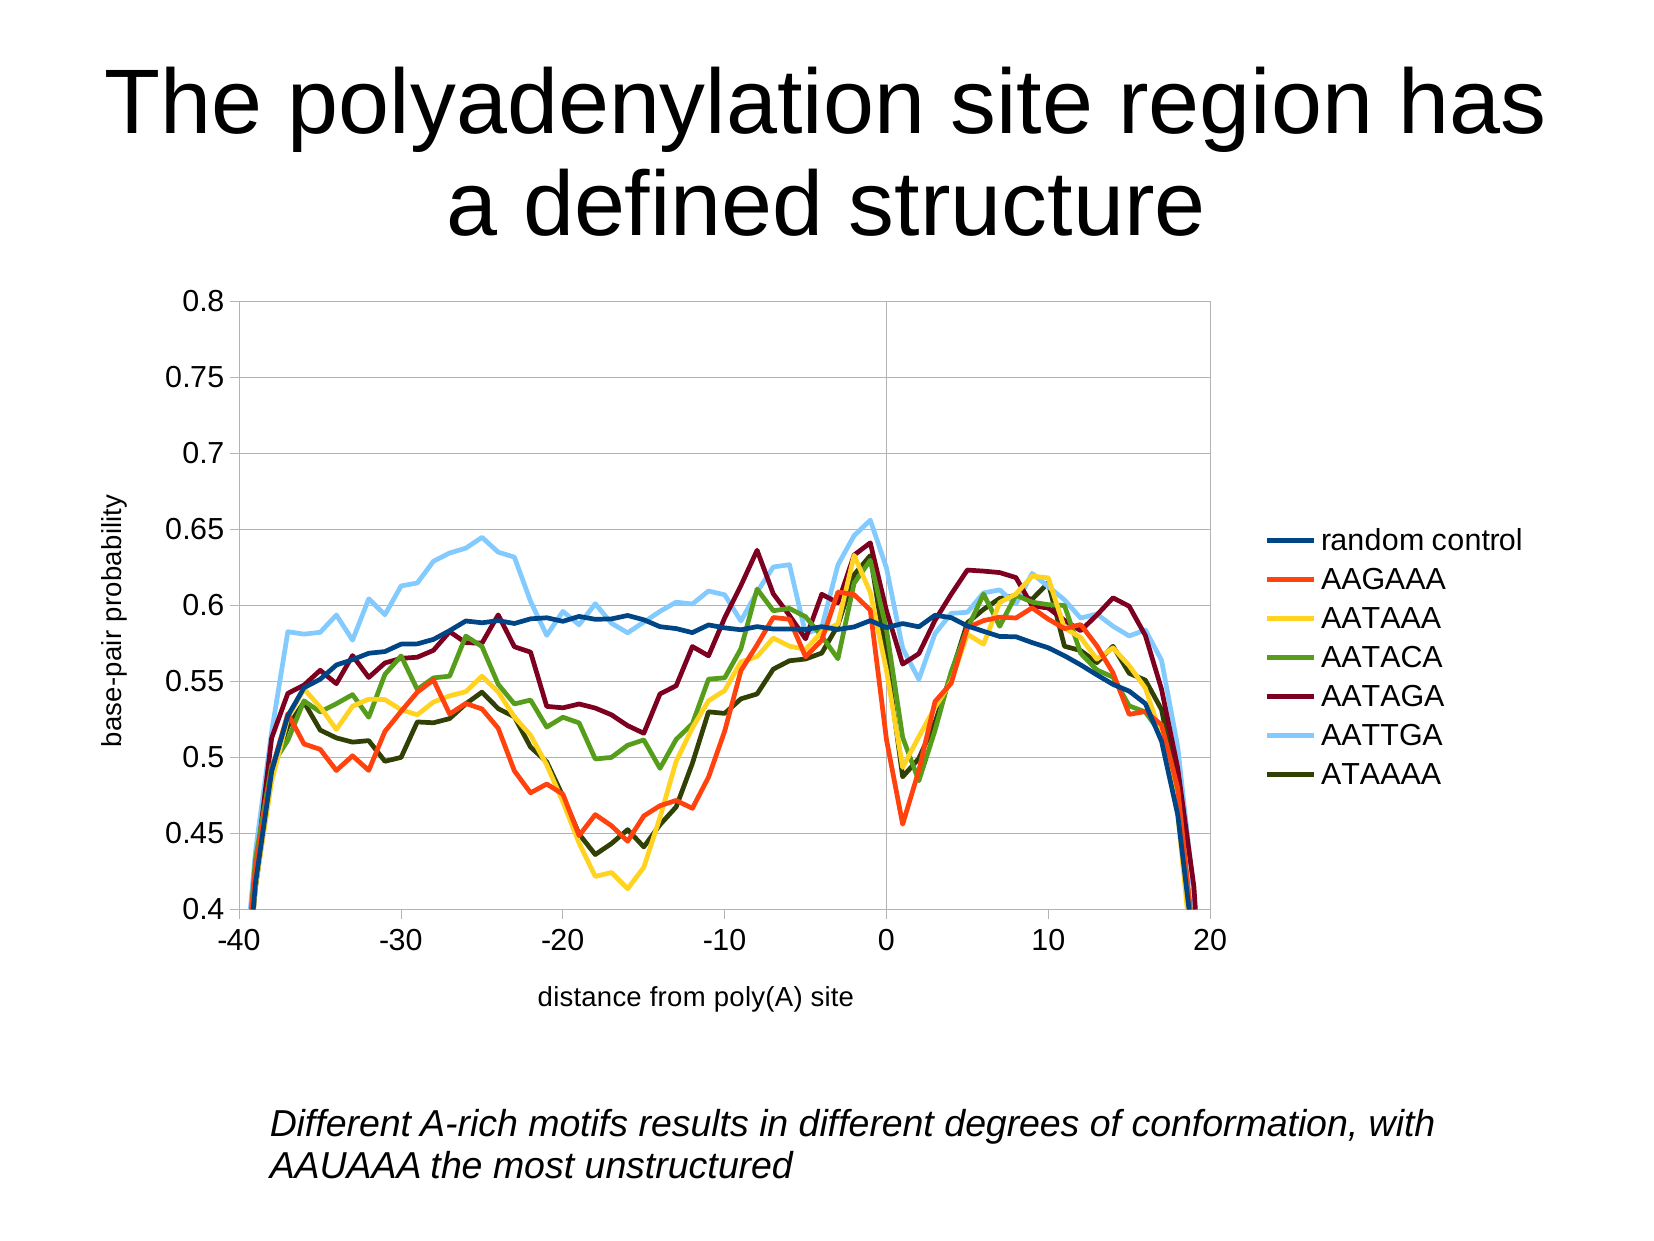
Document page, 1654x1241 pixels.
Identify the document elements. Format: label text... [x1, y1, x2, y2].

chart [61, 269, 1546, 1046]
title The polyadenylation site region has a defined structure [82, 49, 1571, 257]
text_box Different A-rich motifs results in different degrees of conformation, with AAUAAA the most unstructured [255, 1095, 1451, 1194]
